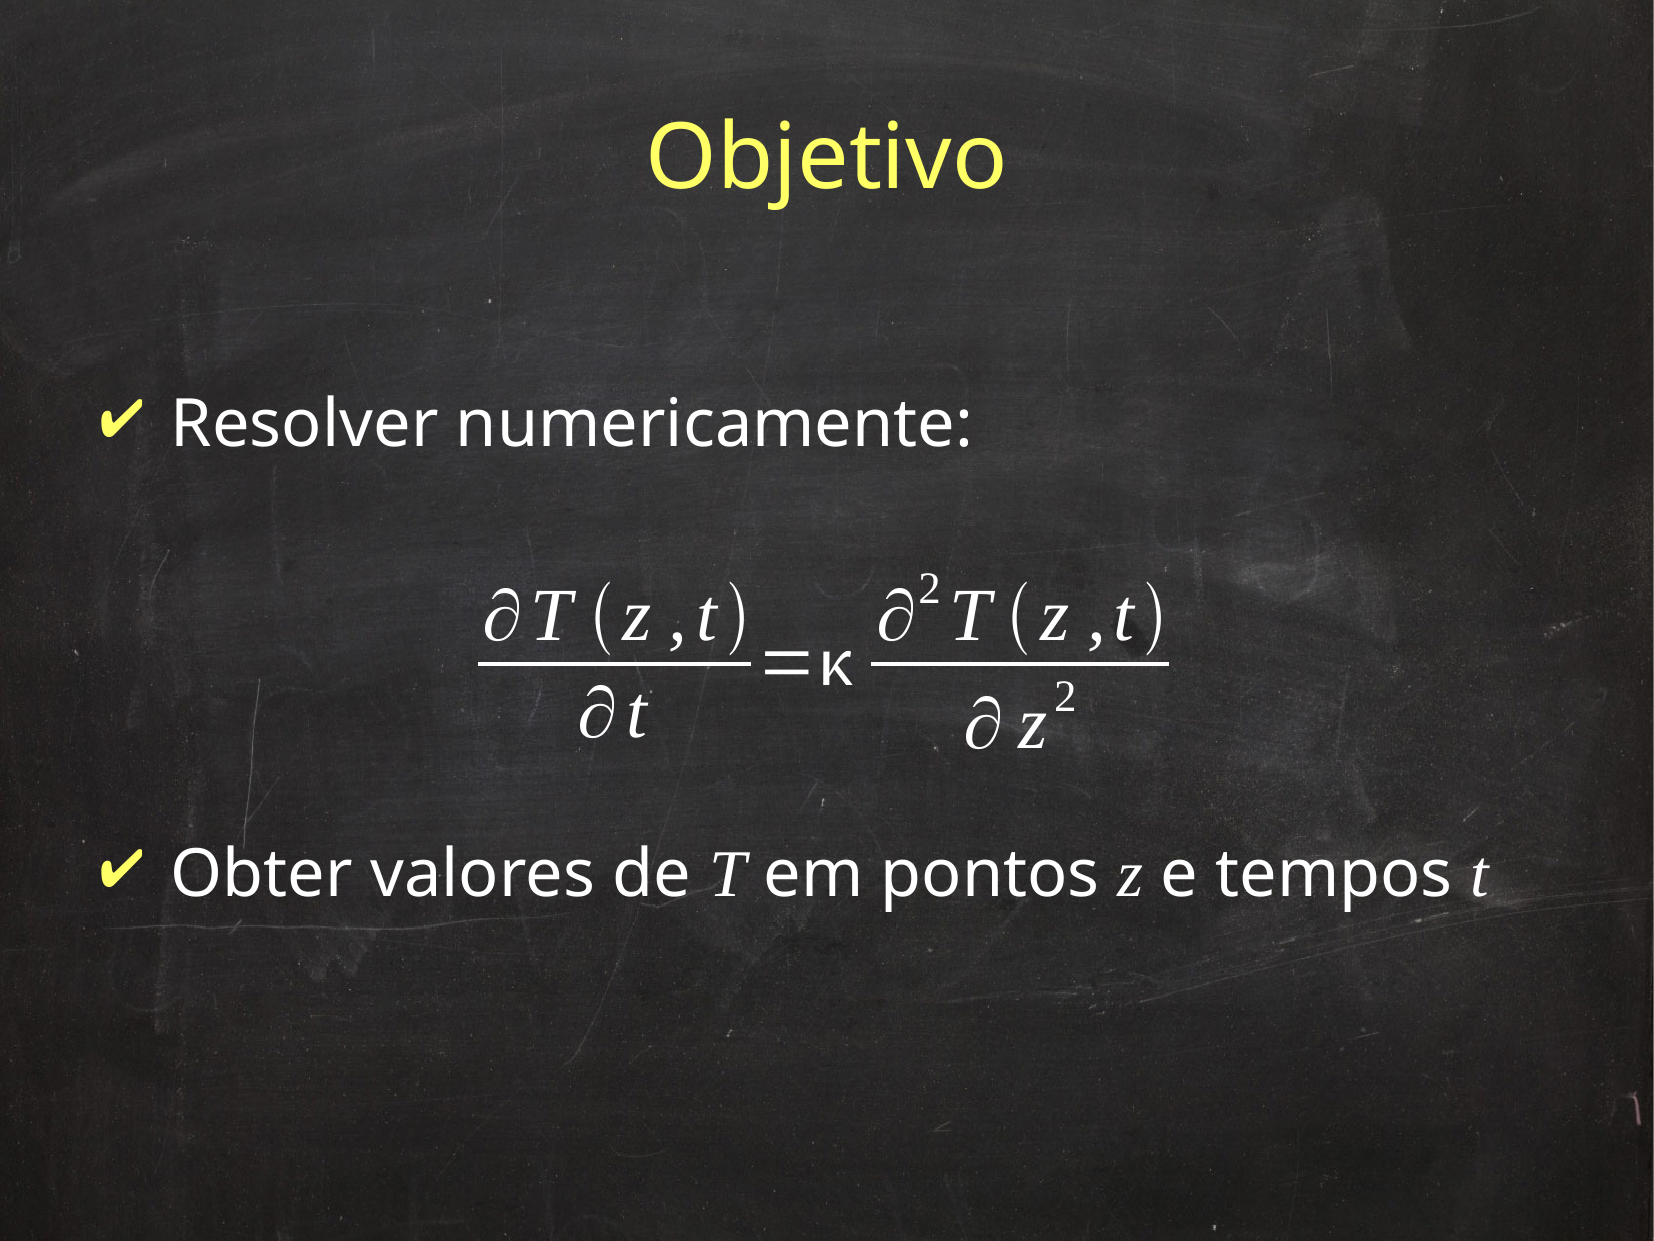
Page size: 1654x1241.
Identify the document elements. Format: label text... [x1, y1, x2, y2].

list Resolver numericamente: [82, 375, 1571, 498]
chart [468, 562, 1179, 765]
title Objetivo [82, 49, 1571, 257]
picture [0, 0, 1654, 1241]
list Obter valores de T em pontos z e tempos t [82, 825, 1571, 948]
